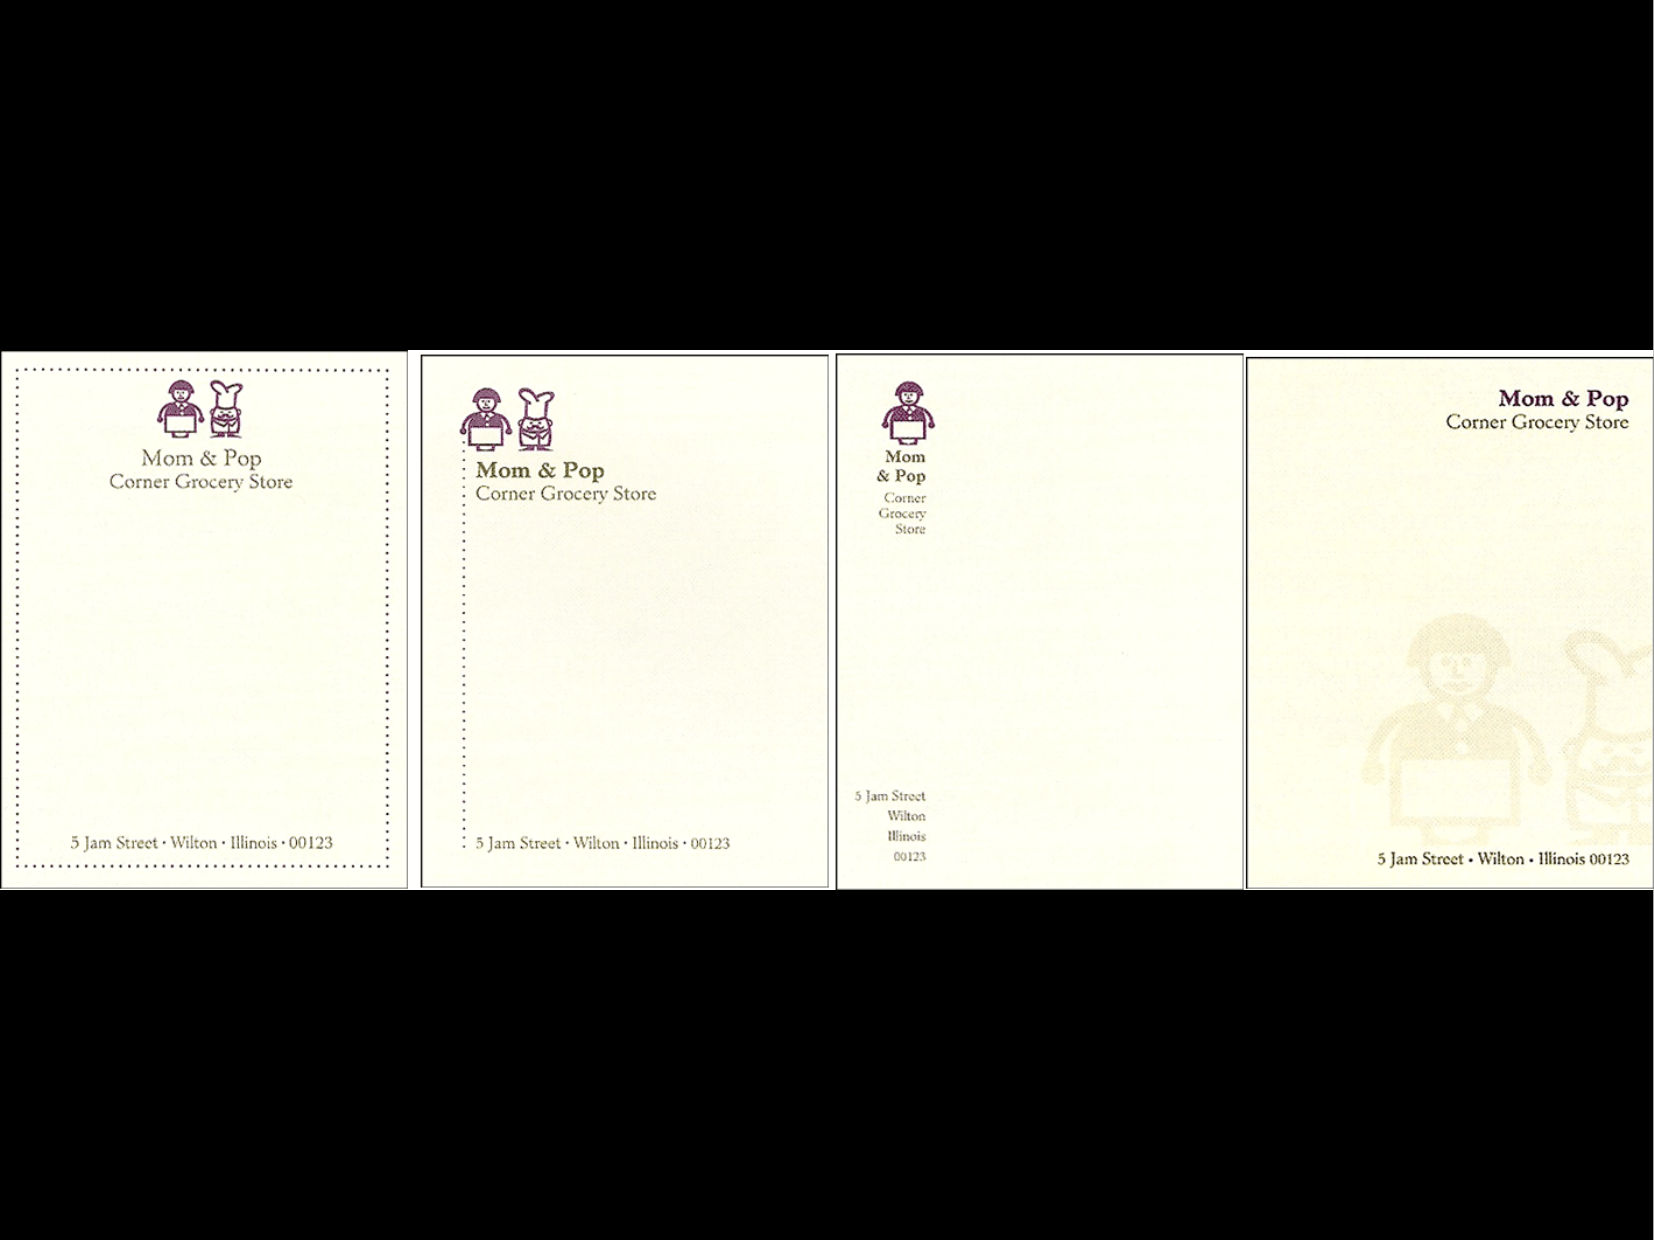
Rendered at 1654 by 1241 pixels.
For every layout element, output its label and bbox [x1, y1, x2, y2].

picture [0, 350, 1654, 890]
